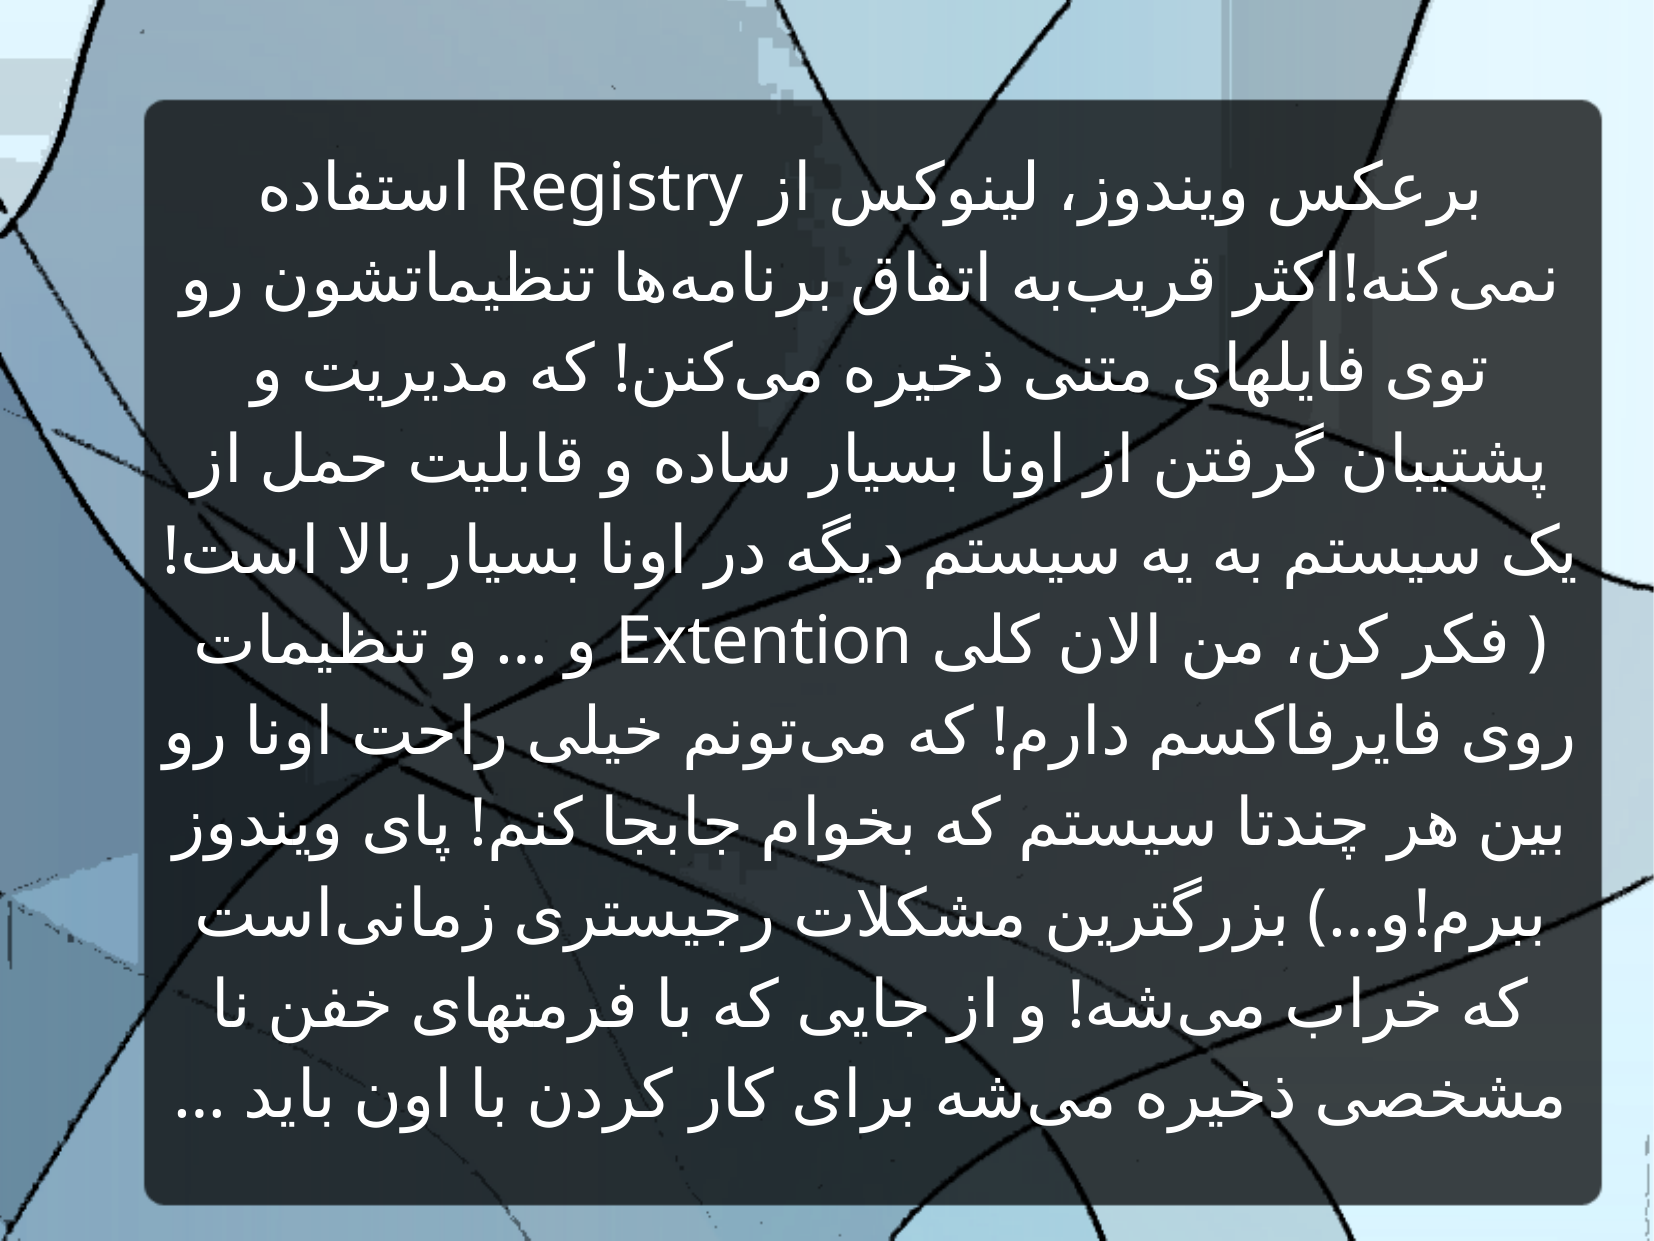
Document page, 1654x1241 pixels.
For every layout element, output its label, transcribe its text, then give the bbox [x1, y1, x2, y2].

subtitle برعکس ویندوز، لینوکس از Registry استفاده نمی‌کنه!اکثر قریب‌به اتفاق برنامه‌ها تنظیماتشون رو توی فایلهای متنی ذخیره می‌کنن! که مدیریت و پشتیبان گرفتن از اونا بسیار ساده و قابلیت حمل از یک سیستم به یه سیستم دیگه در اونا بسیار بالا است! ( فکر کن، من الان کلی Extention و … و تنظیمات روی فایرفاکسم دارم! که می‌تونم خیلی راحت اونا رو بین هر چندتا سیستم که بخوام جابجا کنم! پای ویندوز ببرم!و…) بزرگترین مشکلات رجیستری زمانی‌است که خراب می‌شه! و از جایی که با فرمتهای خفن نا مشخصی ذخیره می‌شه برای کار کردن با اون باید … [159, 115, 1583, 1161]
picture [0, 0, 1654, 1241]
